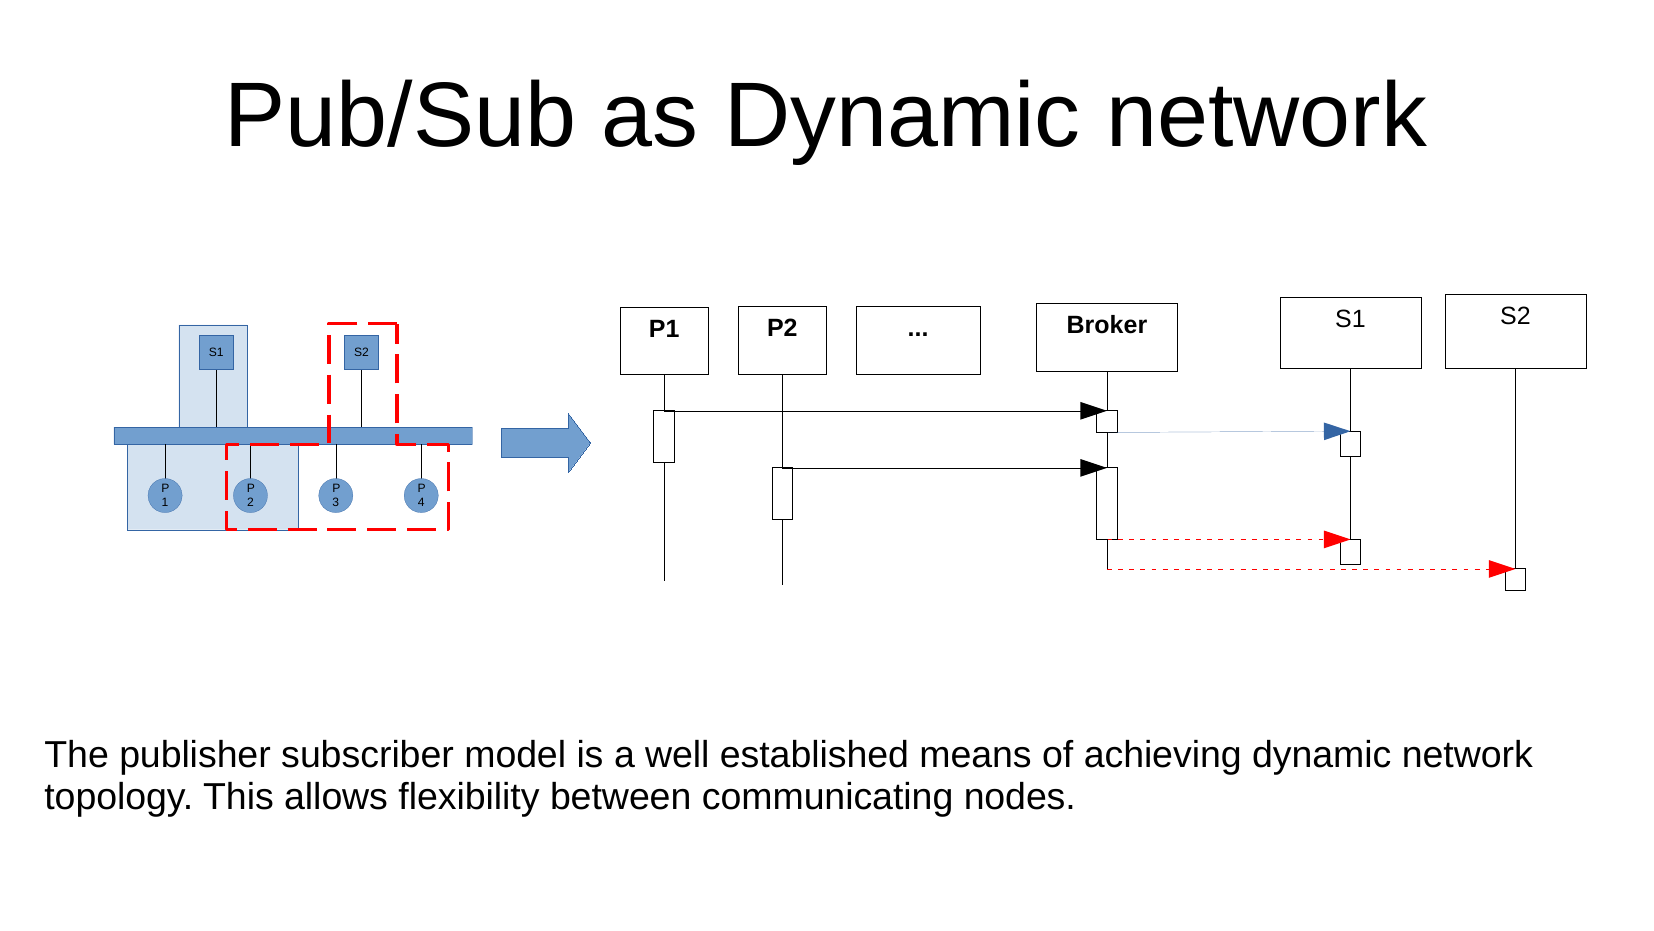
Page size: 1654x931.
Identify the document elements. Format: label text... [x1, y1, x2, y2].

text_box ... [856, 306, 981, 375]
text_box The publisher subscriber model is a well established means of achieving dynamic network topology. This allows flexibility between communicating nodes. [29, 726, 1595, 826]
text_box [1340, 539, 1361, 565]
text_box [1340, 431, 1361, 457]
text_box [772, 467, 793, 520]
text_box S2 [1445, 294, 1587, 369]
text_box Broker [1036, 303, 1178, 372]
text_box [1096, 410, 1118, 433]
text_box [1096, 467, 1118, 540]
text_box S1 [1280, 297, 1422, 369]
text_box [501, 413, 591, 473]
text_box [1505, 568, 1526, 591]
picture [113, 321, 473, 532]
text_box P2 [738, 306, 827, 375]
text_box P1 [620, 307, 709, 375]
title Pub/Sub as Dynamic network [82, 37, 1571, 193]
text_box [653, 410, 675, 463]
